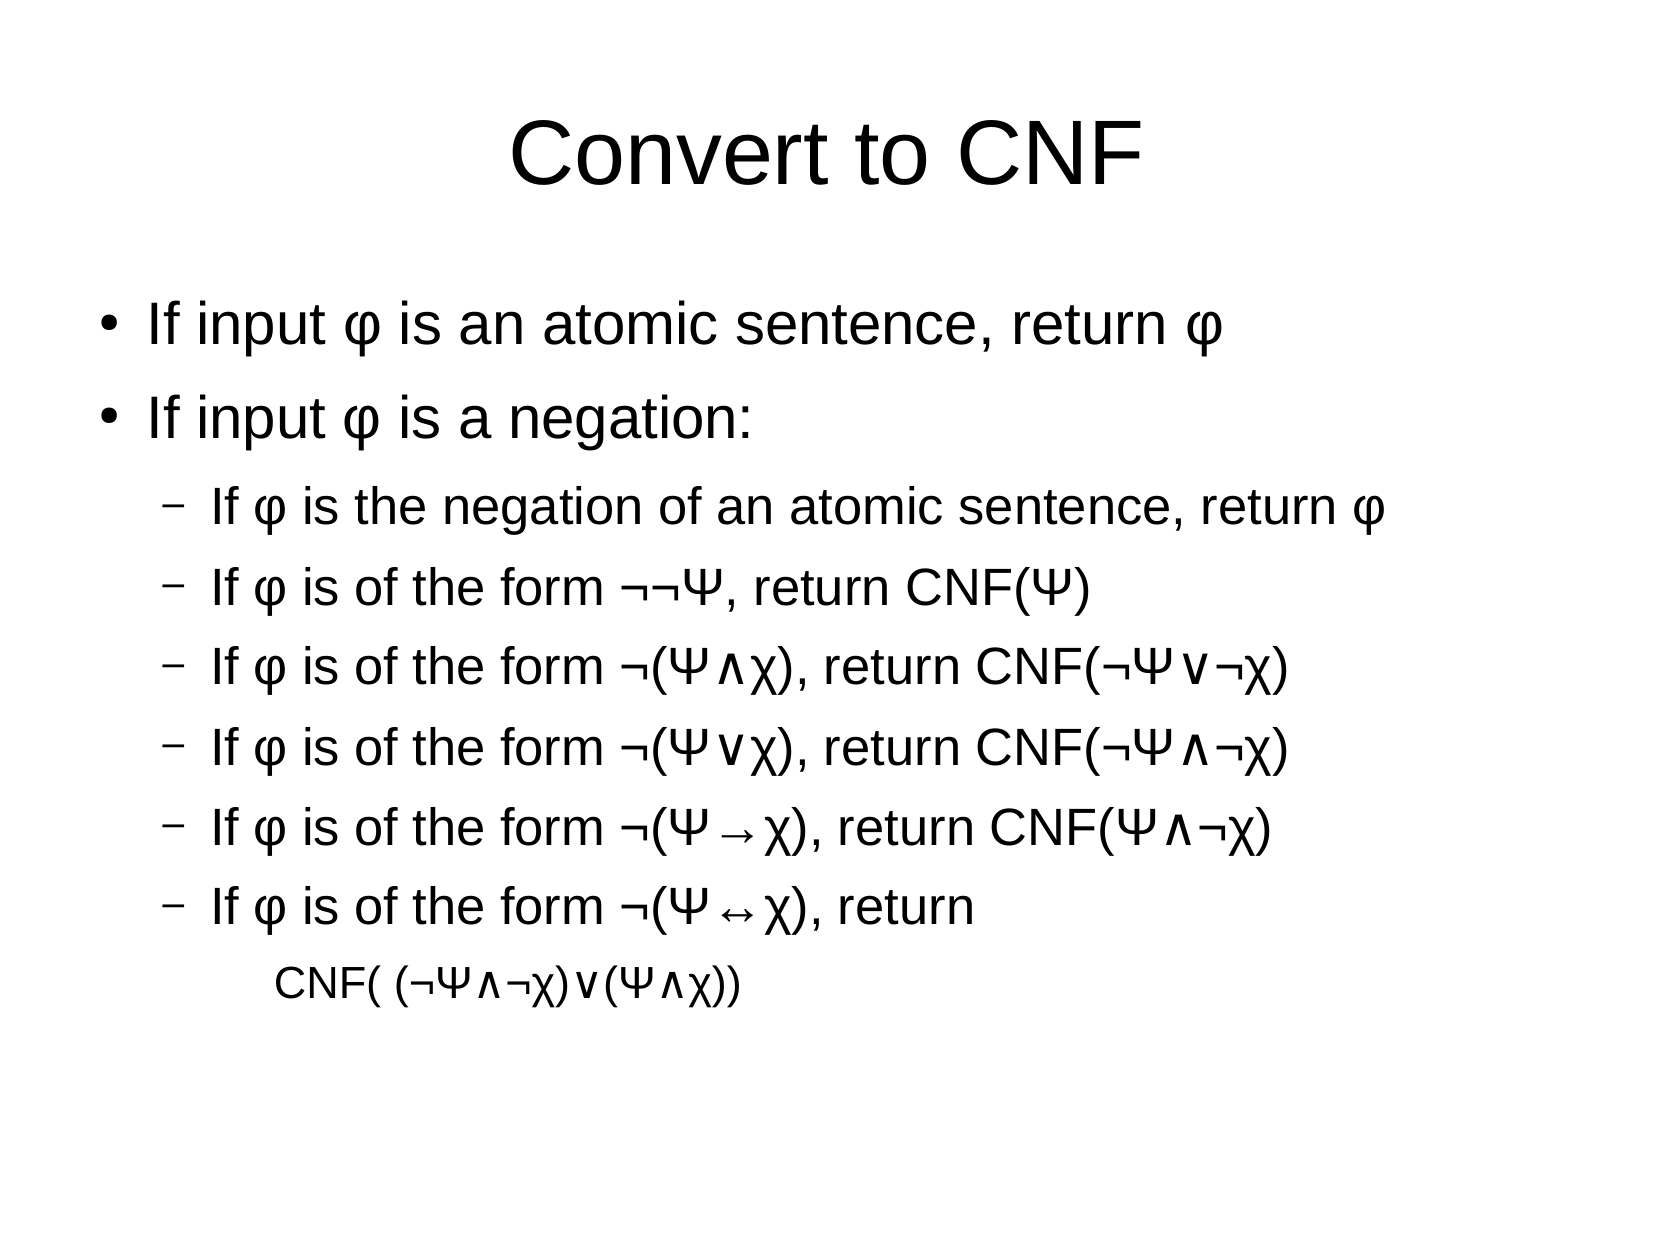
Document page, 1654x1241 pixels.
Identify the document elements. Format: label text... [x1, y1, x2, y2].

title Convert to CNF [82, 49, 1571, 257]
list If input φ is an atomic sentence, return φ If input φ is a negation: If φ is the negation of an atomic sentence, return φ If φ is of the form ¬¬Ψ, return CNF(Ψ) If φ is of the form ¬(Ψ∧χ), return CNF(¬Ψ∨¬χ) If φ is of the form ¬(Ψ∨χ), return CNF(¬Ψ∧¬χ) If φ is of the form ¬(Ψ→χ), return CNF(Ψ∧¬χ) If φ is of the form ¬(Ψ↔χ), return CNF( (¬Ψ∧¬χ)∨(Ψ∧χ)) [82, 290, 1571, 1010]
